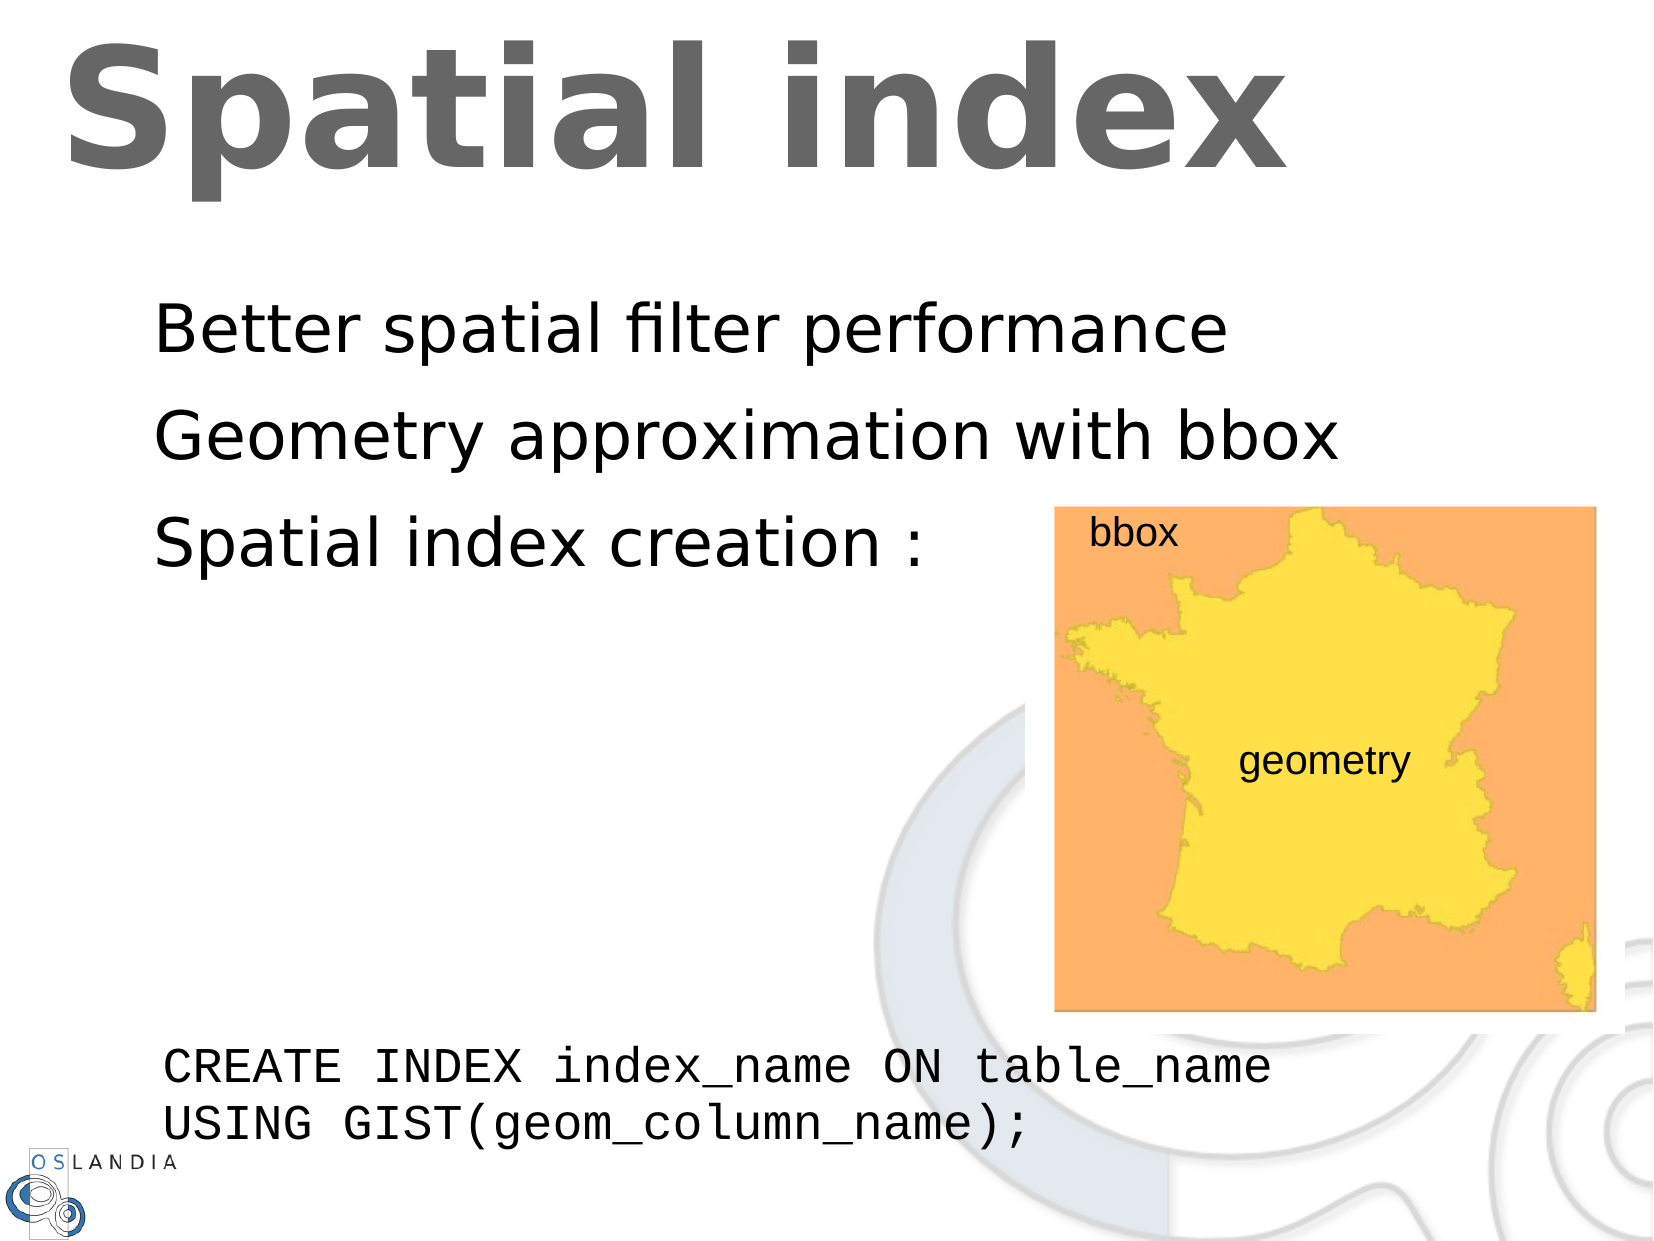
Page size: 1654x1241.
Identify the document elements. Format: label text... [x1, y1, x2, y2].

text_box CREATE INDEX index_name ON table_name USING GIST(geom_column_name); [147, 1033, 1654, 1172]
title Spatial index [59, 12, 1548, 207]
picture [0, 0, 1654, 1241]
list Better spatial filter performance Geometry approximation with bbox Spatial index creation : [82, 290, 1571, 1109]
text_box bbox [1074, 501, 1211, 594]
